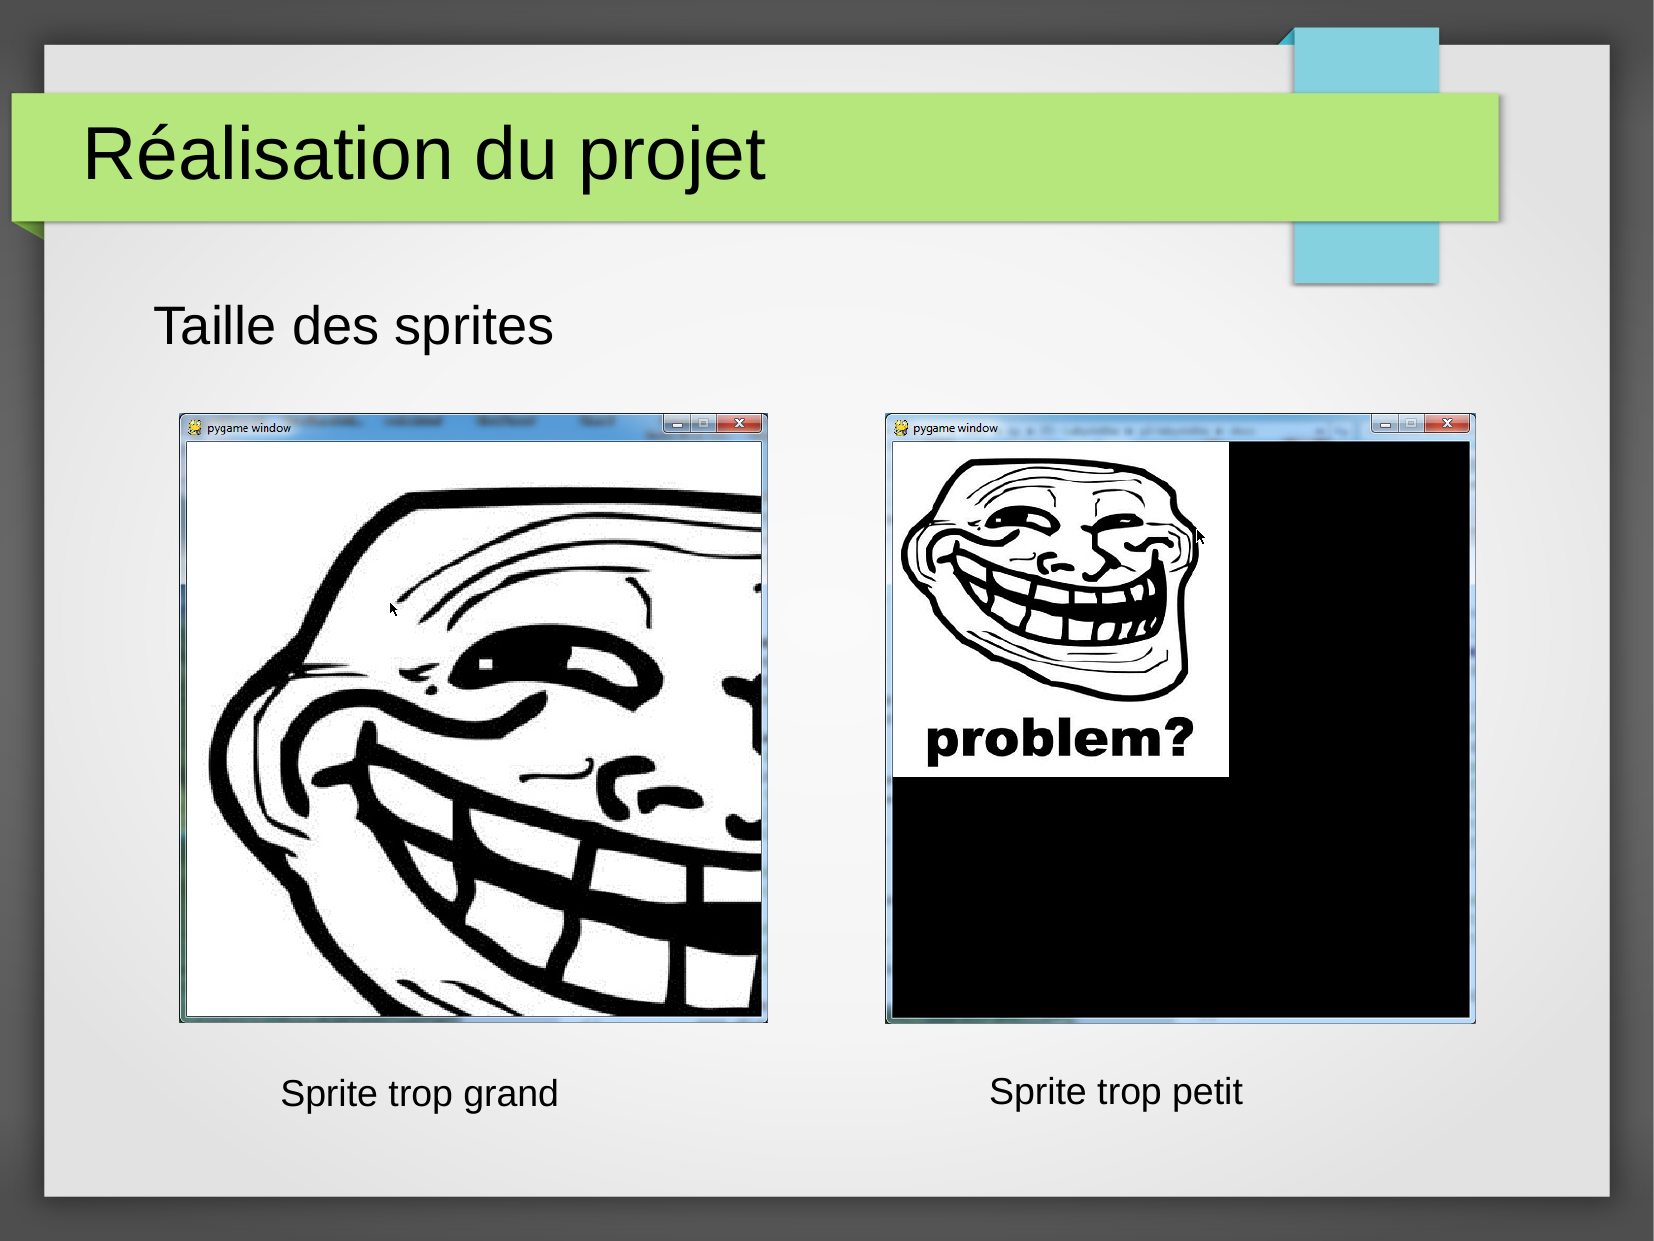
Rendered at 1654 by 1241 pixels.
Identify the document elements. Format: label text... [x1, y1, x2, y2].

picture [0, 0, 1654, 1241]
text_box Sprite trop grand [265, 1065, 739, 1123]
text_box Sprite trop petit [974, 1062, 1447, 1120]
title Réalisation du projet [82, 94, 1264, 213]
list Taille des sprites [82, 295, 1571, 1015]
